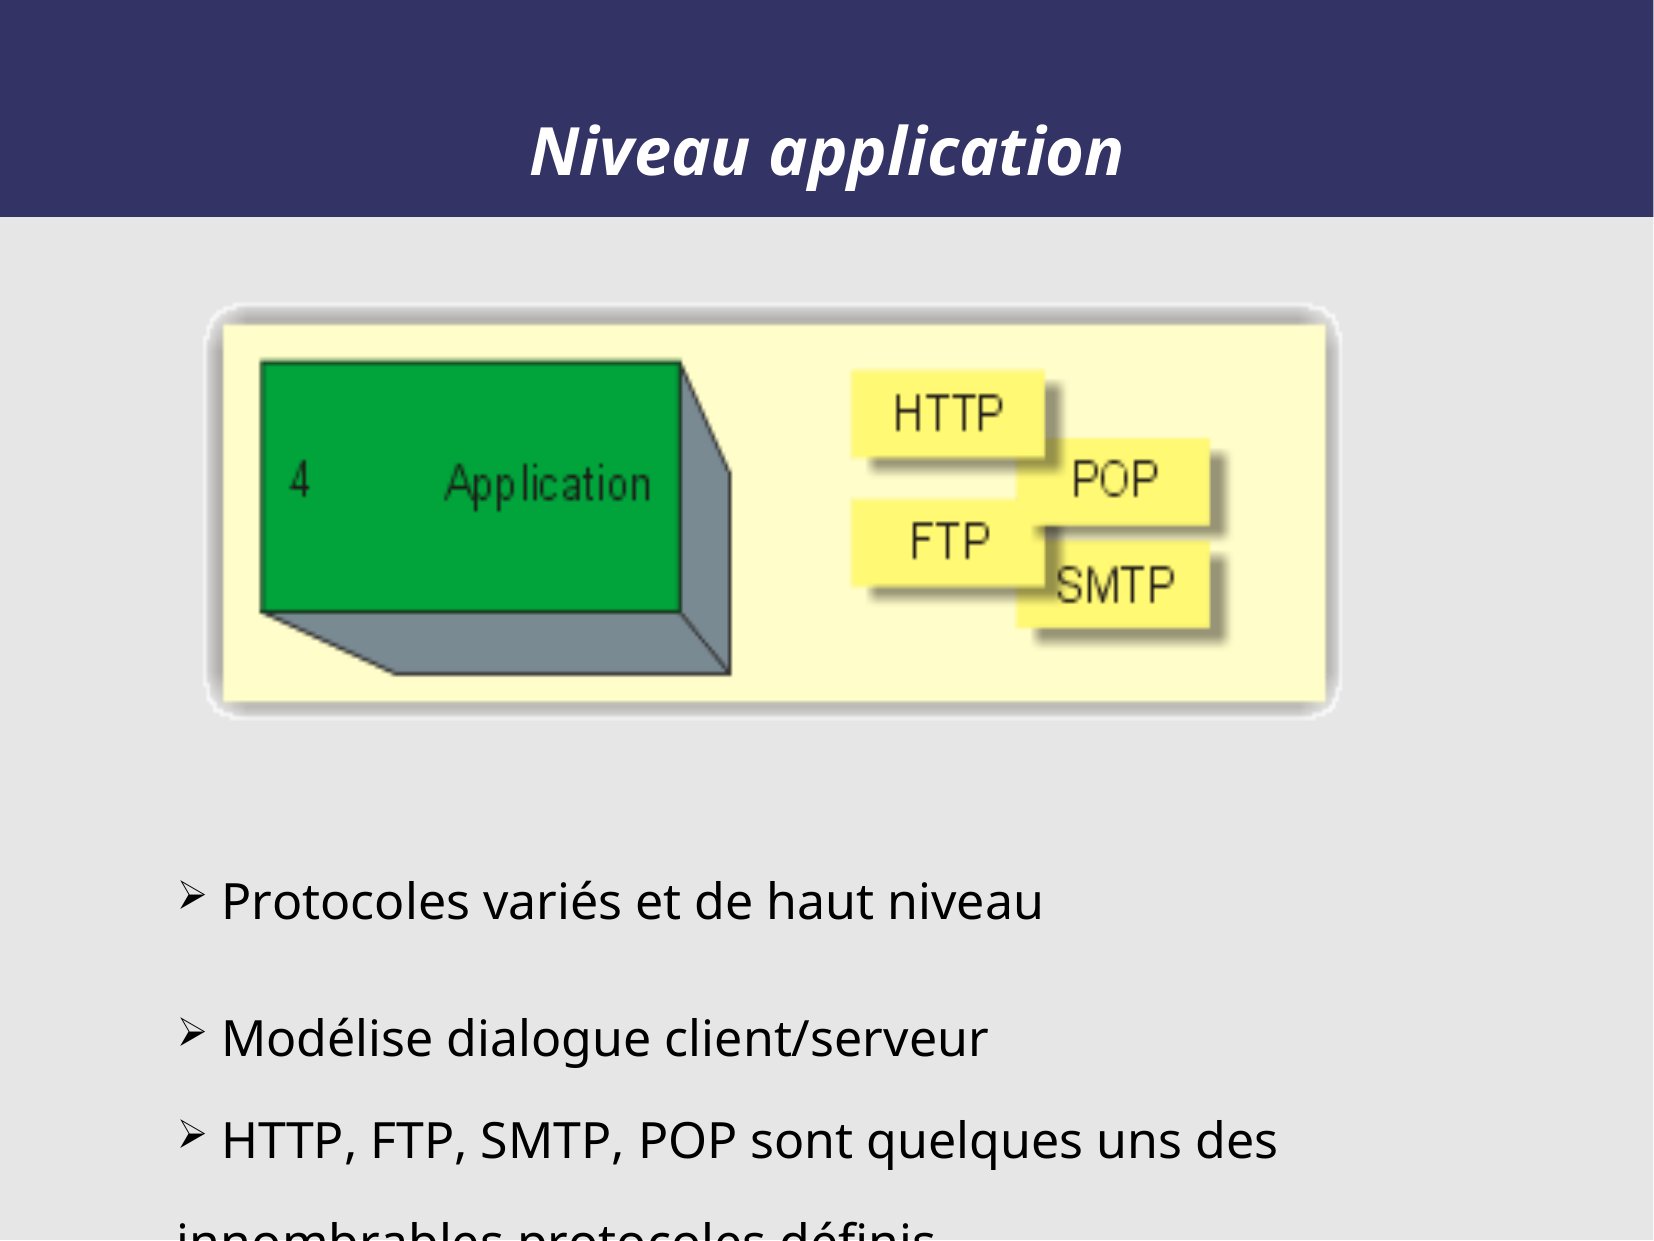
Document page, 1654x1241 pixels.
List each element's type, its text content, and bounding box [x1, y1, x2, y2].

text_box Protocoles variés et de haut niveau Modélise dialogue client/serveur HTTP, FTP, SMTP, POP sont quelques uns des innombrables protocoles définis [176, 797, 1466, 1208]
picture [198, 297, 1353, 732]
title Niveau application [121, 46, 1534, 254]
